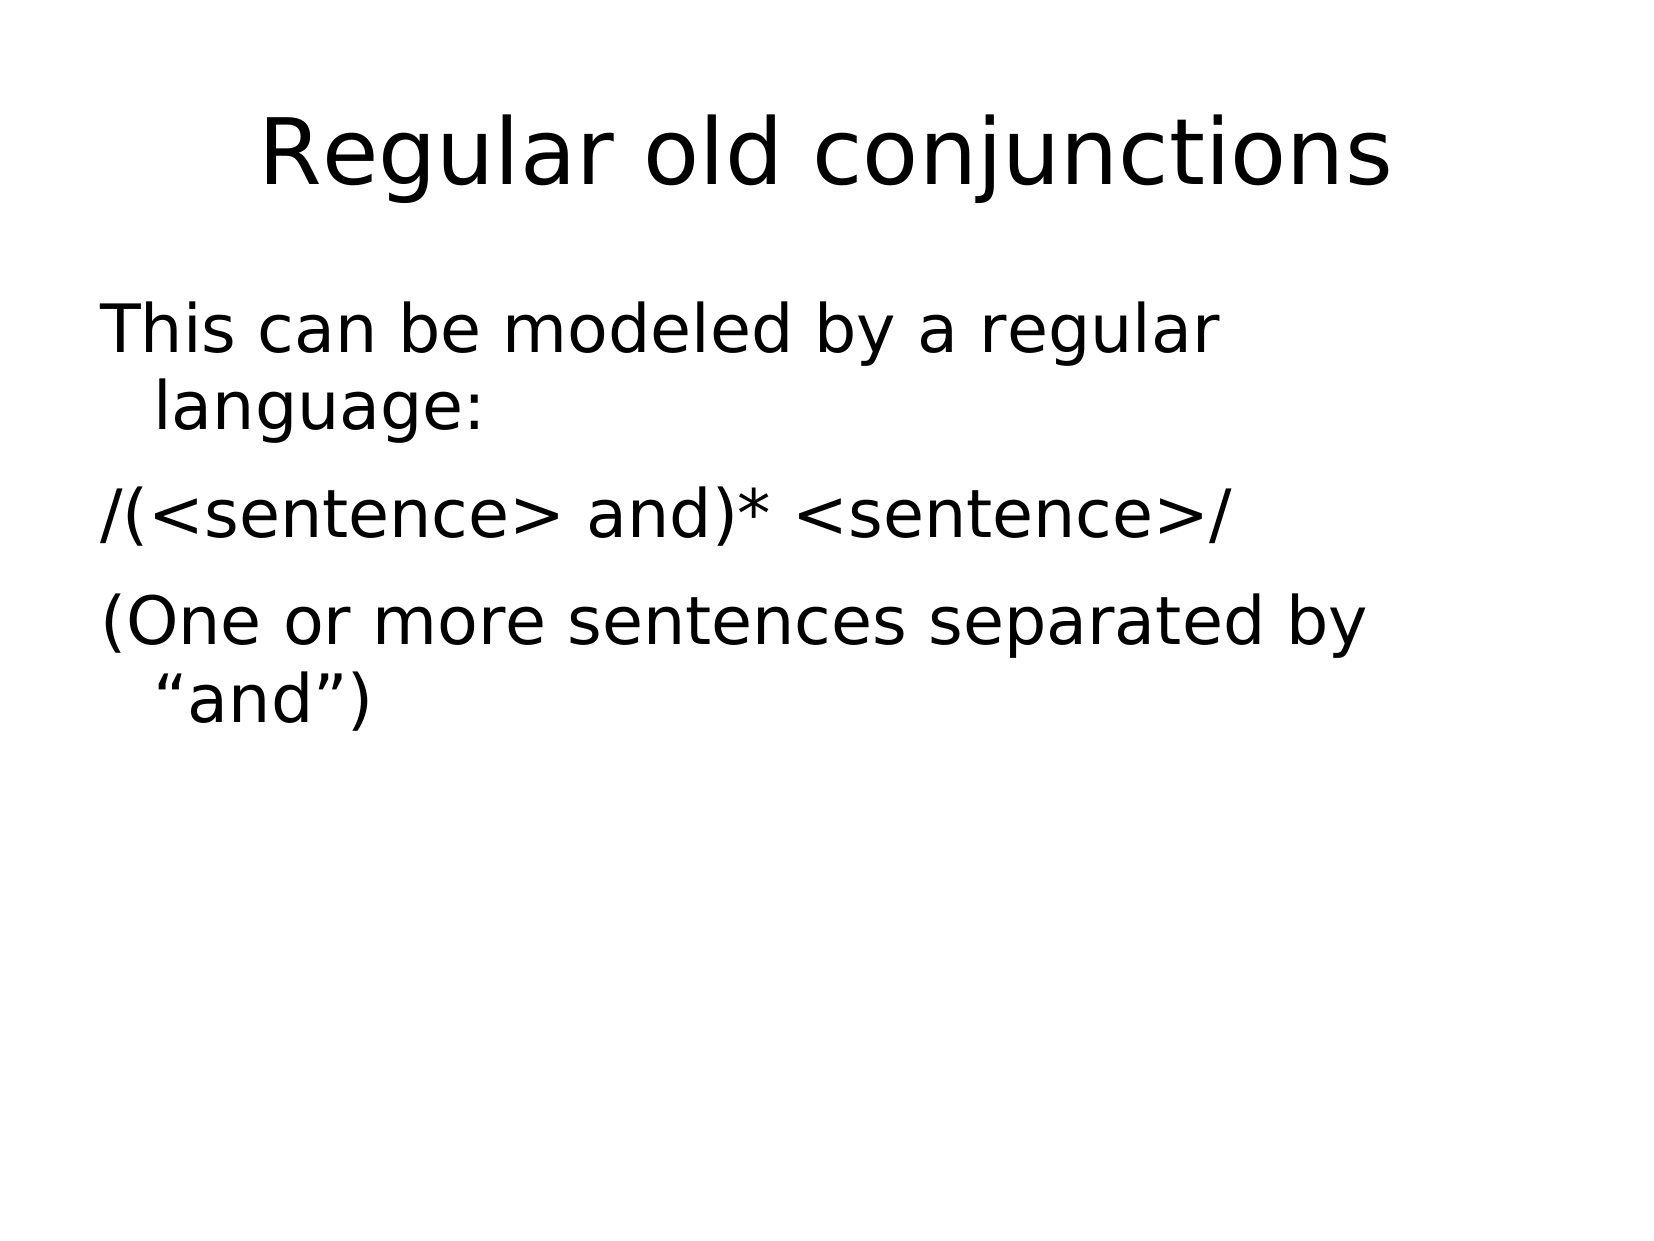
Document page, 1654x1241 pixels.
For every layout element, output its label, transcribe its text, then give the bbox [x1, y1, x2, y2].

title Regular old conjunctions [82, 49, 1571, 257]
list This can be modeled by a regular language: /(<sentence> and)* <sentence>/ (One or more sentences separated by “and”) [82, 290, 1571, 1109]
